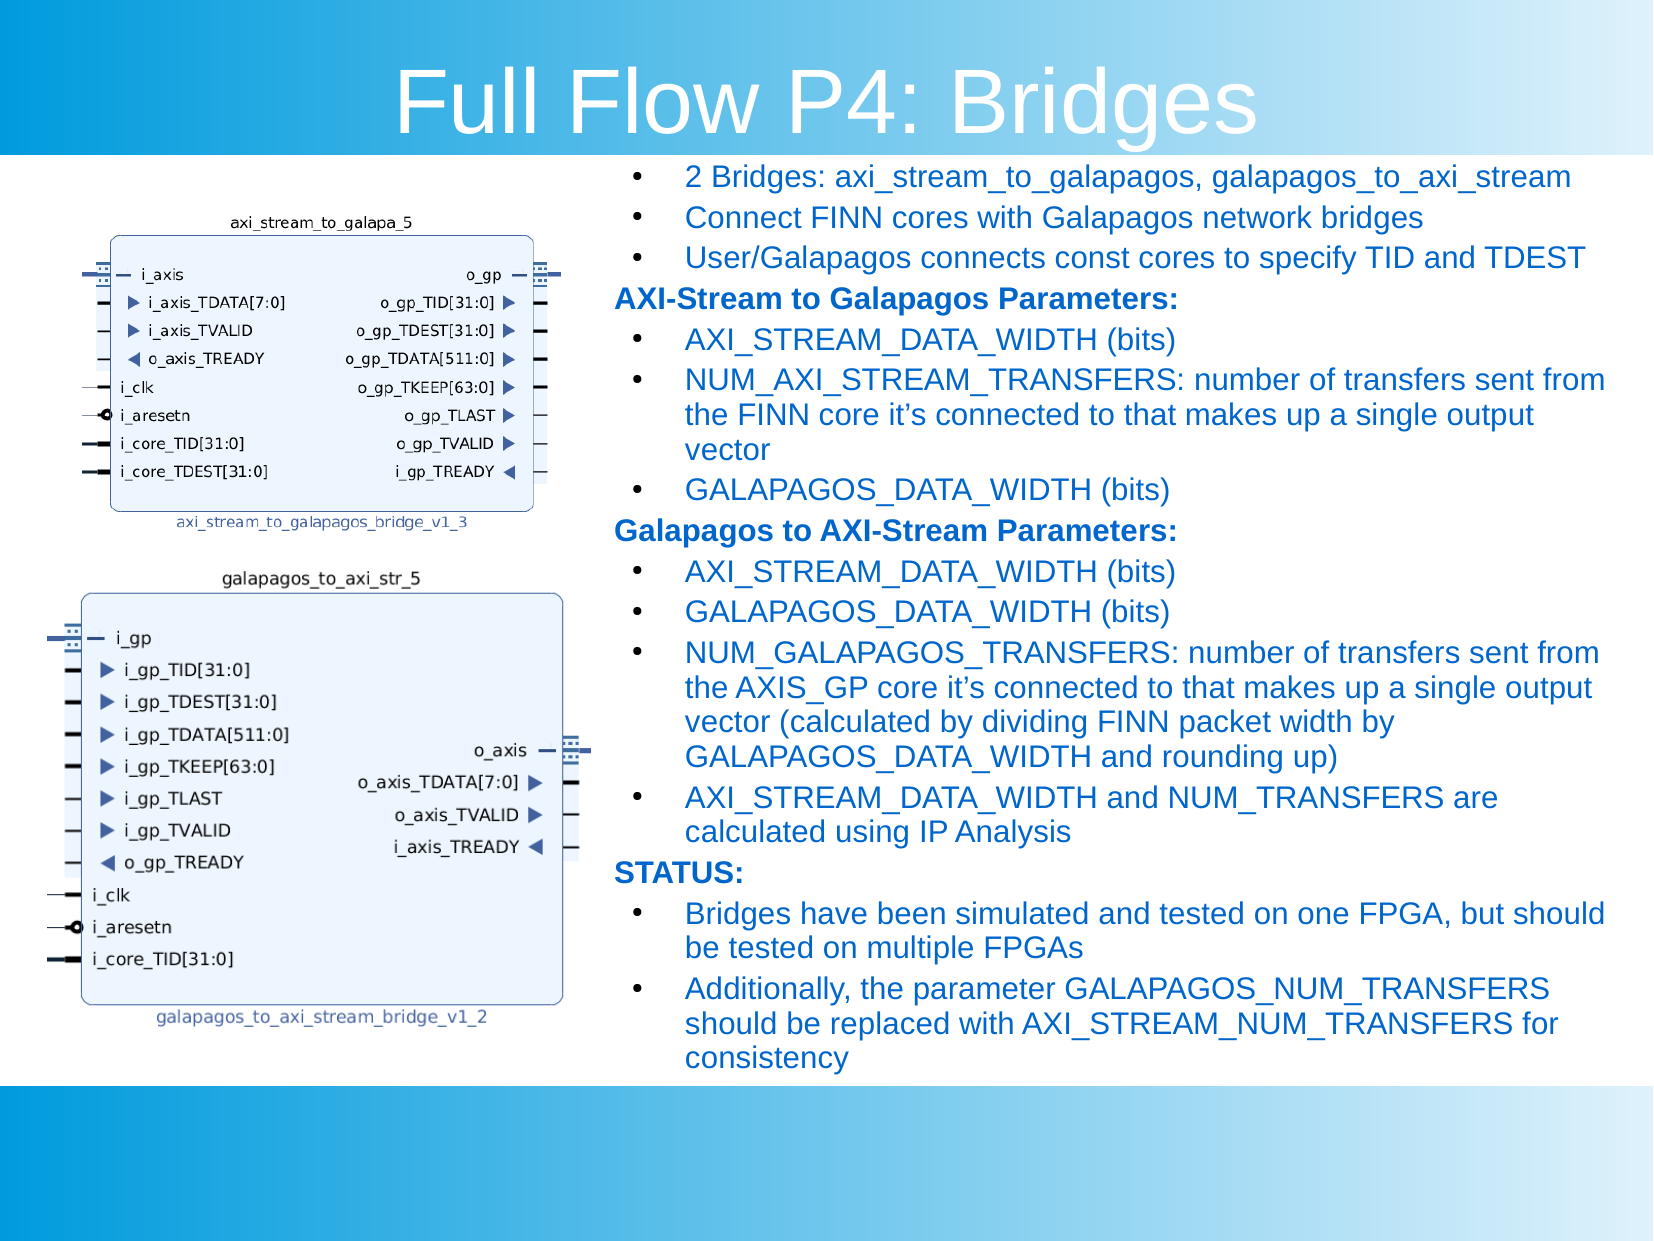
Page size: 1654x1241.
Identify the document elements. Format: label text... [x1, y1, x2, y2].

list 2 Bridges: axi_stream_to_galapagos, galapagos_to_axi_stream Connect FINN cores with Galapagos network bridges User/Galapagos connects const cores to specify TID and TDEST AXI-Stream to Galapagos Parameters: AXI_STREAM_DATA_WIDTH (bits) NUM_AXI_STREAM_TRANSFERS: number of transfers sent from the FINN core it’s connected to that makes up a single output vector GALAPAGOS_DATA_WIDTH (bits) Galapagos to AXI-Stream Parameters: AXI_STREAM_DATA_WIDTH (bits) GALAPAGOS_DATA_WIDTH (bits) NUM_GALAPAGOS_TRANSFERS: number of transfers sent from the AXIS_GP core it’s connected to that makes up a single output vector (calculated by dividing FINN packet width by GALAPAGOS_DATA_WIDTH and rounding up) AXI_STREAM_DATA_WIDTH and NUM_TRANSFERS are calculated using IP Analysis STATUS: Bridges have been simulated and tested on one FPGA, but should be tested on multiple FPGAs Additionally, the parameter GALAPAGOS_NUM_TRANSFERS should be replaced with AXI_STREAM_NUM_TRANSFERS for consistency [614, 159, 1630, 1128]
title Full Flow P4: Bridges [82, 49, 1571, 155]
picture [82, 212, 561, 536]
picture [47, 566, 591, 1031]
